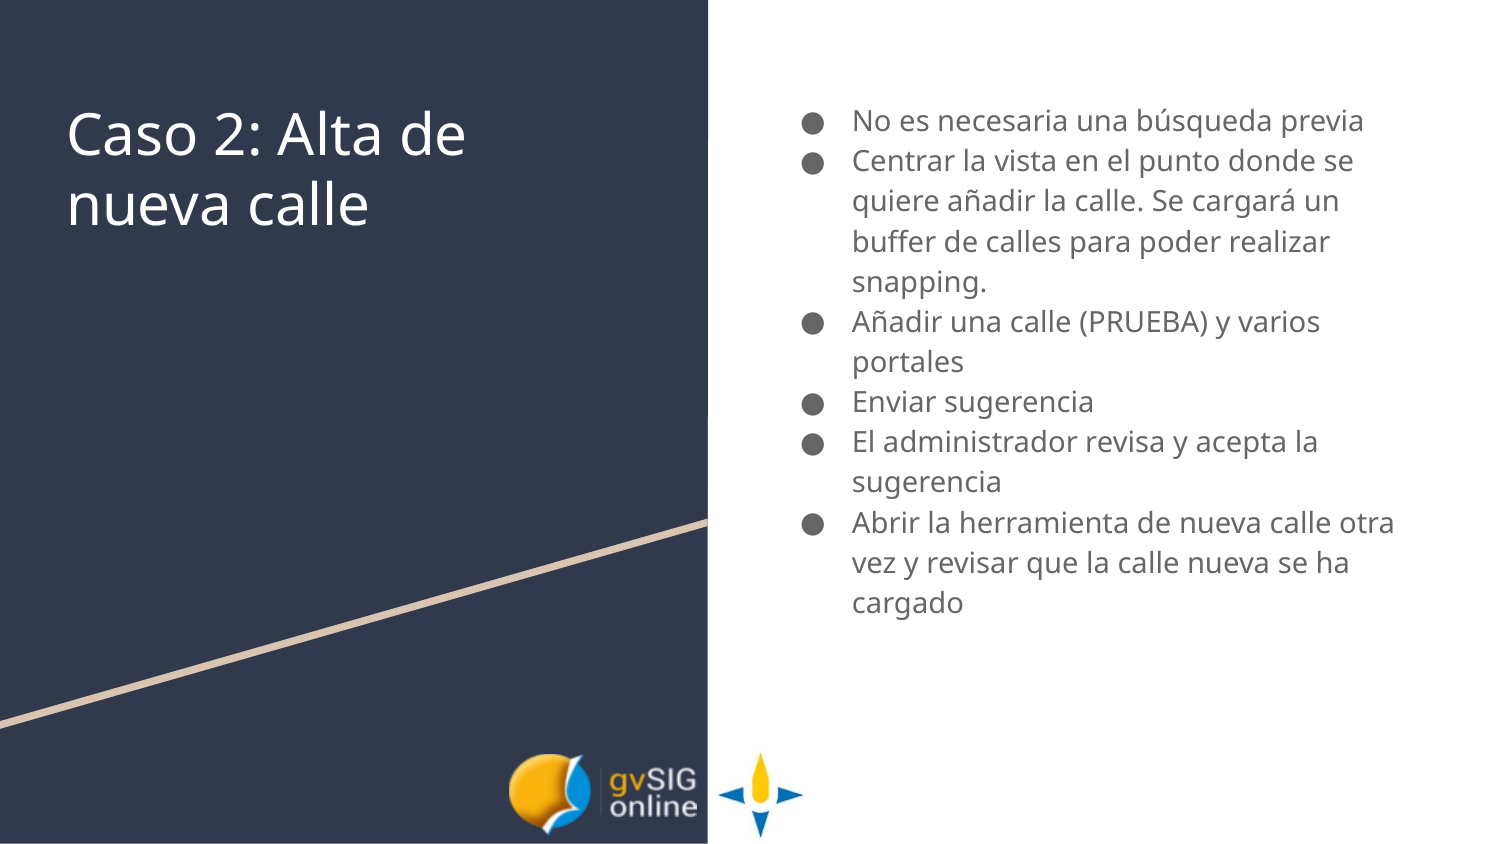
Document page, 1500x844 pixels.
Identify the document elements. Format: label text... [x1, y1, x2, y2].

list No es necesaria una búsqueda previa Centrar la vista en el punto donde se quiere añadir la calle. Se cargará un buffer de calles para poder realizar snapping. Añadir una calle (PRUEBA) y varios portales Enviar sugerencia El administrador revisa y acepta la sugerencia Abrir la herramienta de nueva calle otra vez y revisar que la calle nueva se ha cargado [761, 82, 1446, 755]
picture [714, 747, 810, 843]
picture [509, 754, 697, 836]
title Caso 2: Alta de nueva calle [51, 82, 660, 494]
